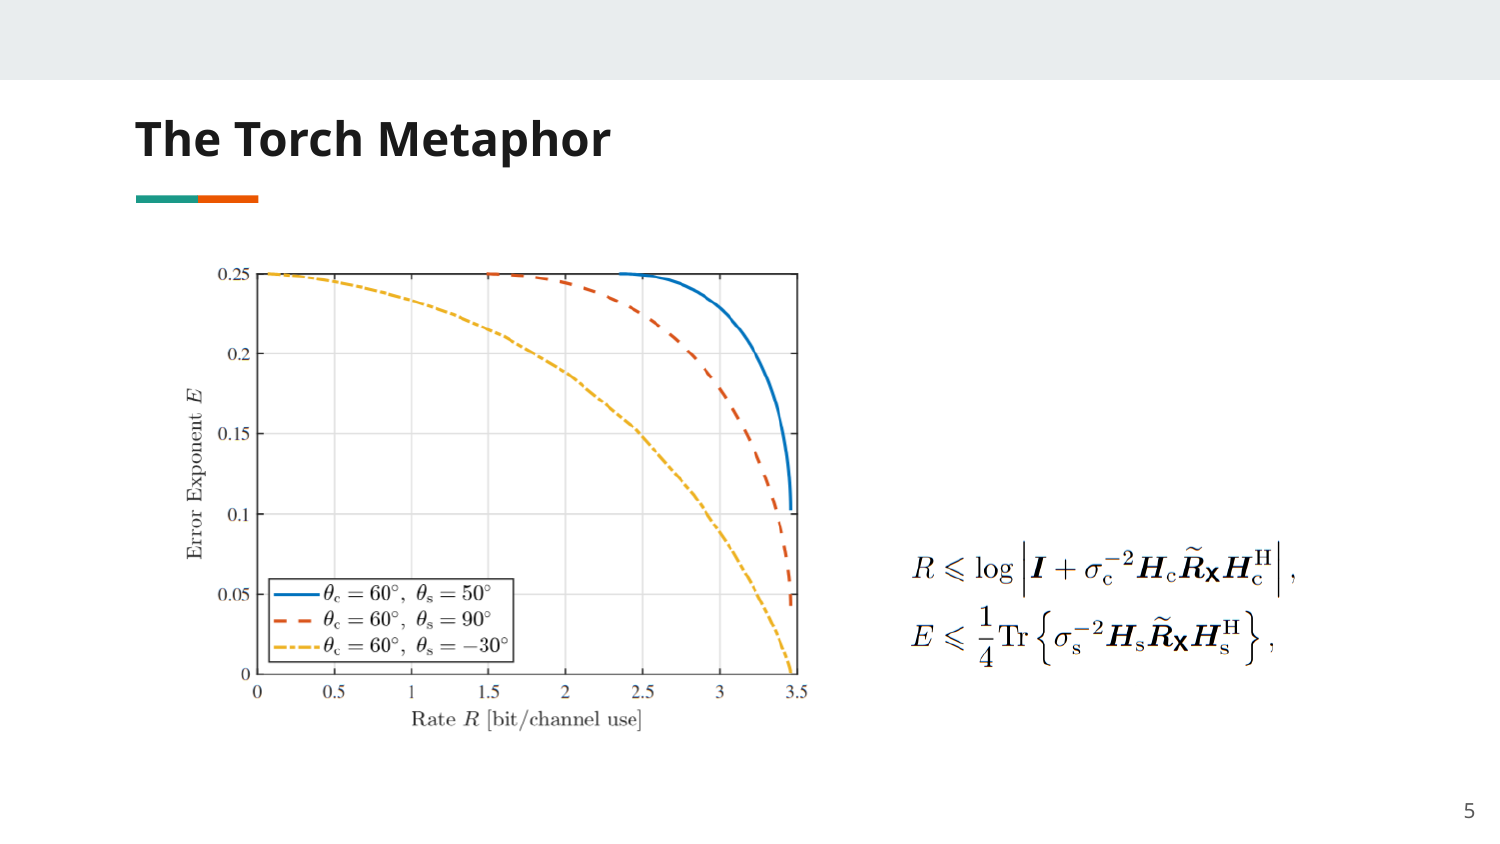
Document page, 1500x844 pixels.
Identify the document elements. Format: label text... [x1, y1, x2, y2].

slide_number <number> [1400, 779, 1491, 844]
title The Torch Metaphor [119, 93, 1381, 182]
picture [119, 228, 1335, 749]
